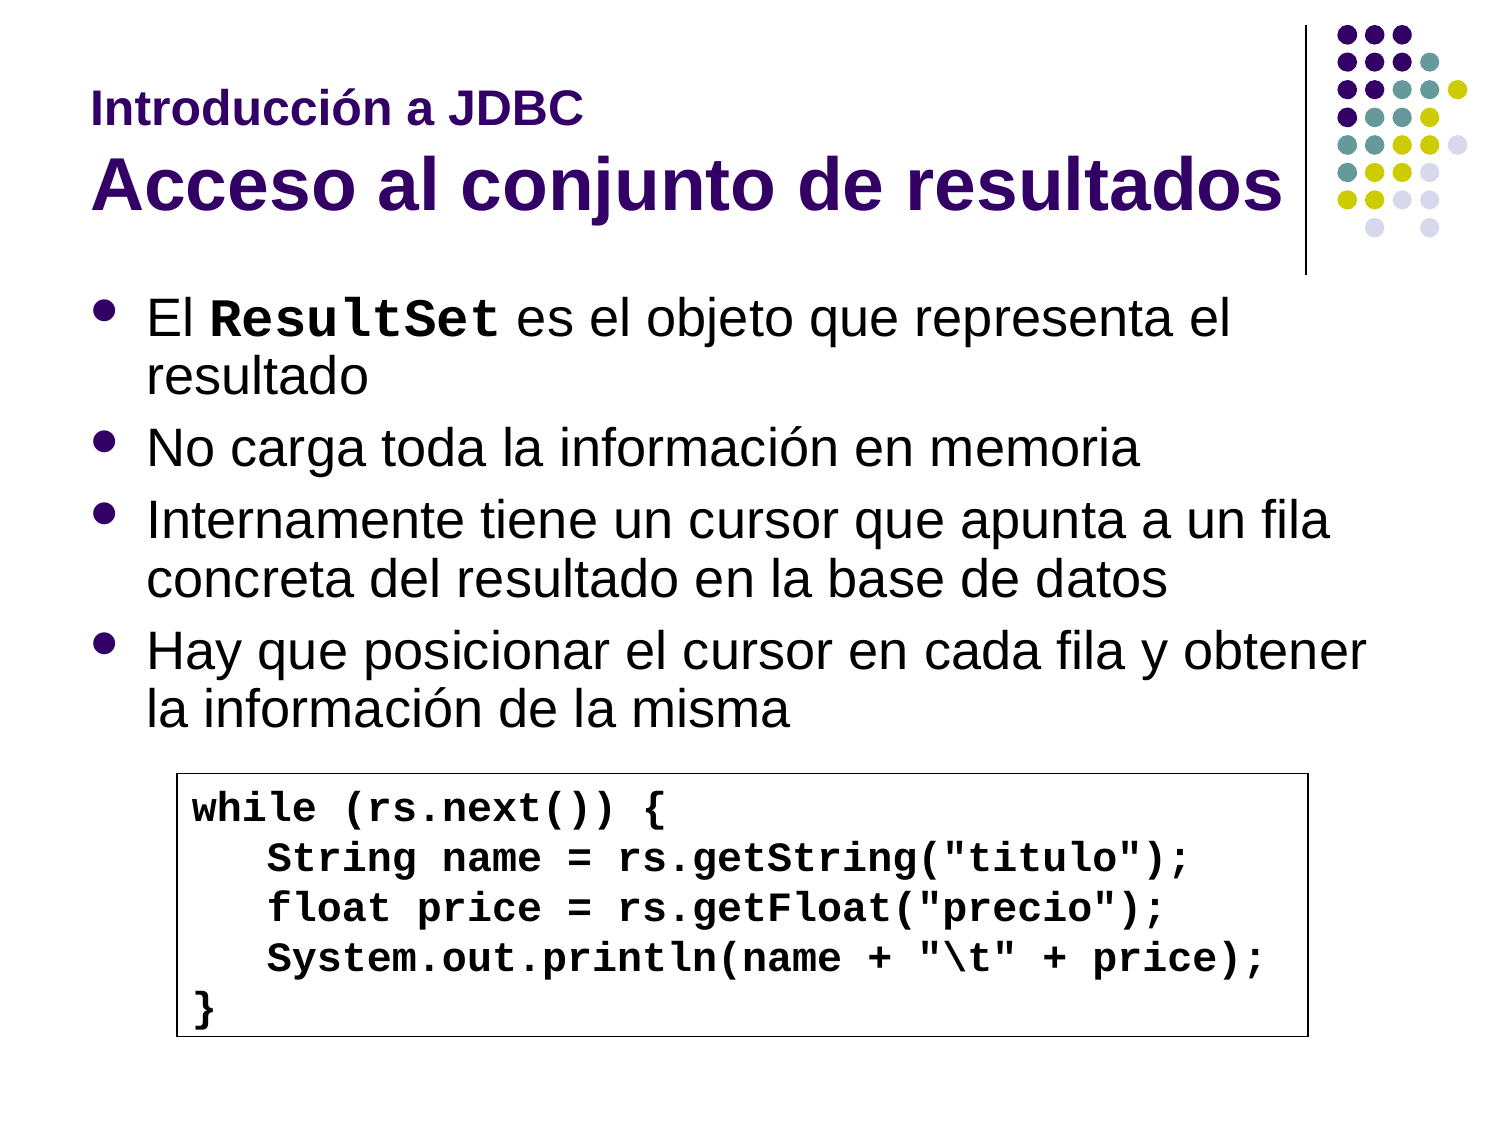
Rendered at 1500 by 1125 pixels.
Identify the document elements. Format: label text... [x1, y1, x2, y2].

title Introducción a JDBC Acceso al conjunto de resultados [74, 20, 1313, 233]
list El ResultSet es el objeto que representa el resultado No carga toda la información en memoria Internamente tiene un cursor que apunta a un fila concreta del resultado en la base de datos Hay que posicionar el cursor en cada fila y obtener la información de la misma [75, 281, 1426, 755]
text_box while (rs.next()) { String name = rs.getString("titulo"); float price = rs.getFloat("precio"); System.out.println(name + "\t" + price); } [177, 773, 1309, 1037]
